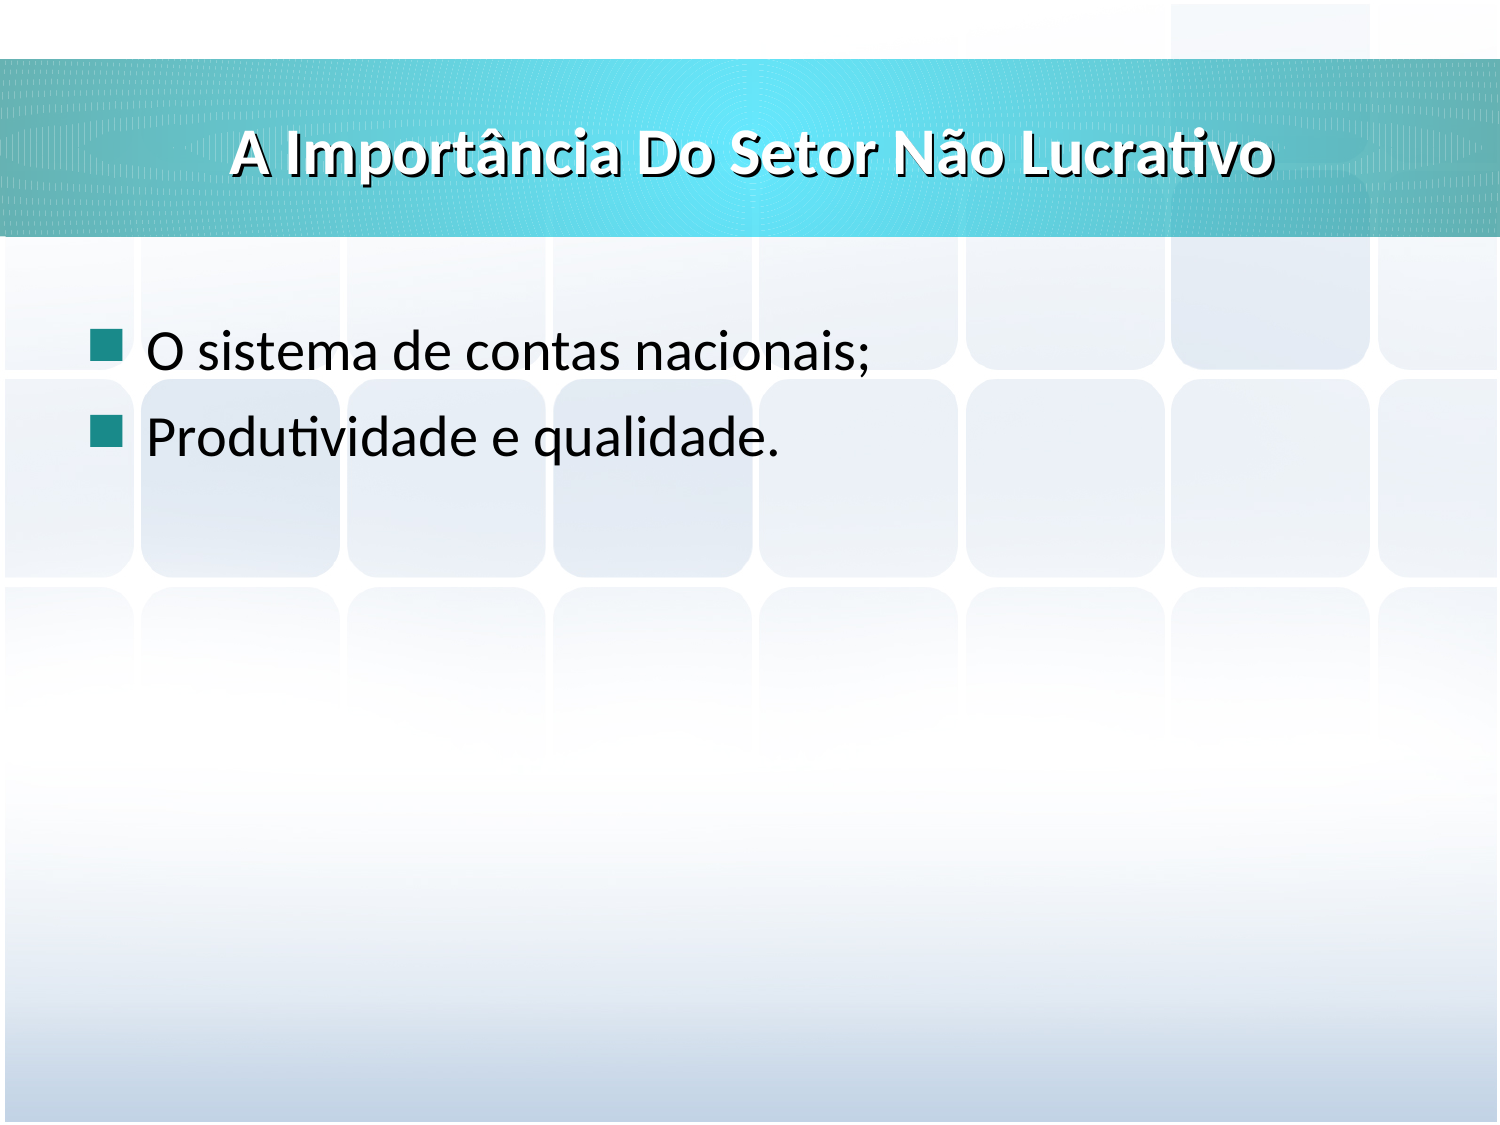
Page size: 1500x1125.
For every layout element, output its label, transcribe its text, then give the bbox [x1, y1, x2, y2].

text_box A Importância Do Setor Não Lucrativo [0, 59, 1500, 237]
picture [0, 0, 1500, 59]
list O sistema de contas nacionais; Produtividade e qualidade. [75, 304, 1426, 1048]
picture [0, 237, 1500, 1125]
